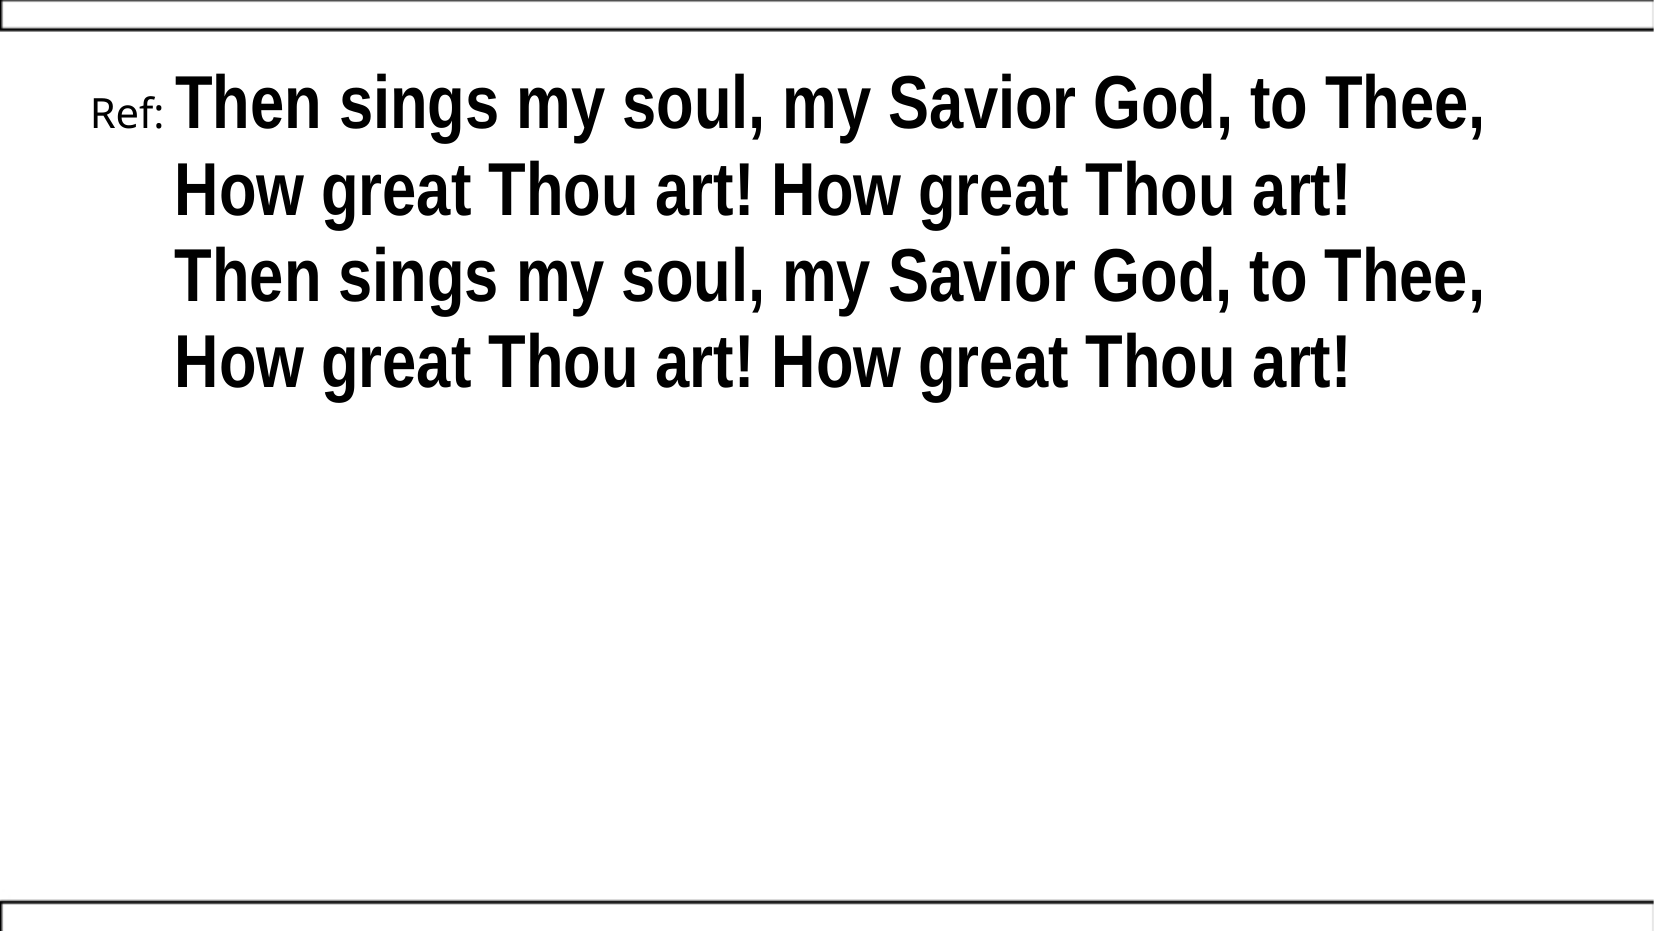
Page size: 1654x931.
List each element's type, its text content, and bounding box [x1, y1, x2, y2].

text_box Ref: Then sings my soul, my Savior God, to Thee, How great Thou art! How great Thou art! Then sings my soul, my Savior God, to Thee, How great Thou art! How great Thou art! [75, 51, 1576, 421]
picture [0, 0, 1654, 931]
